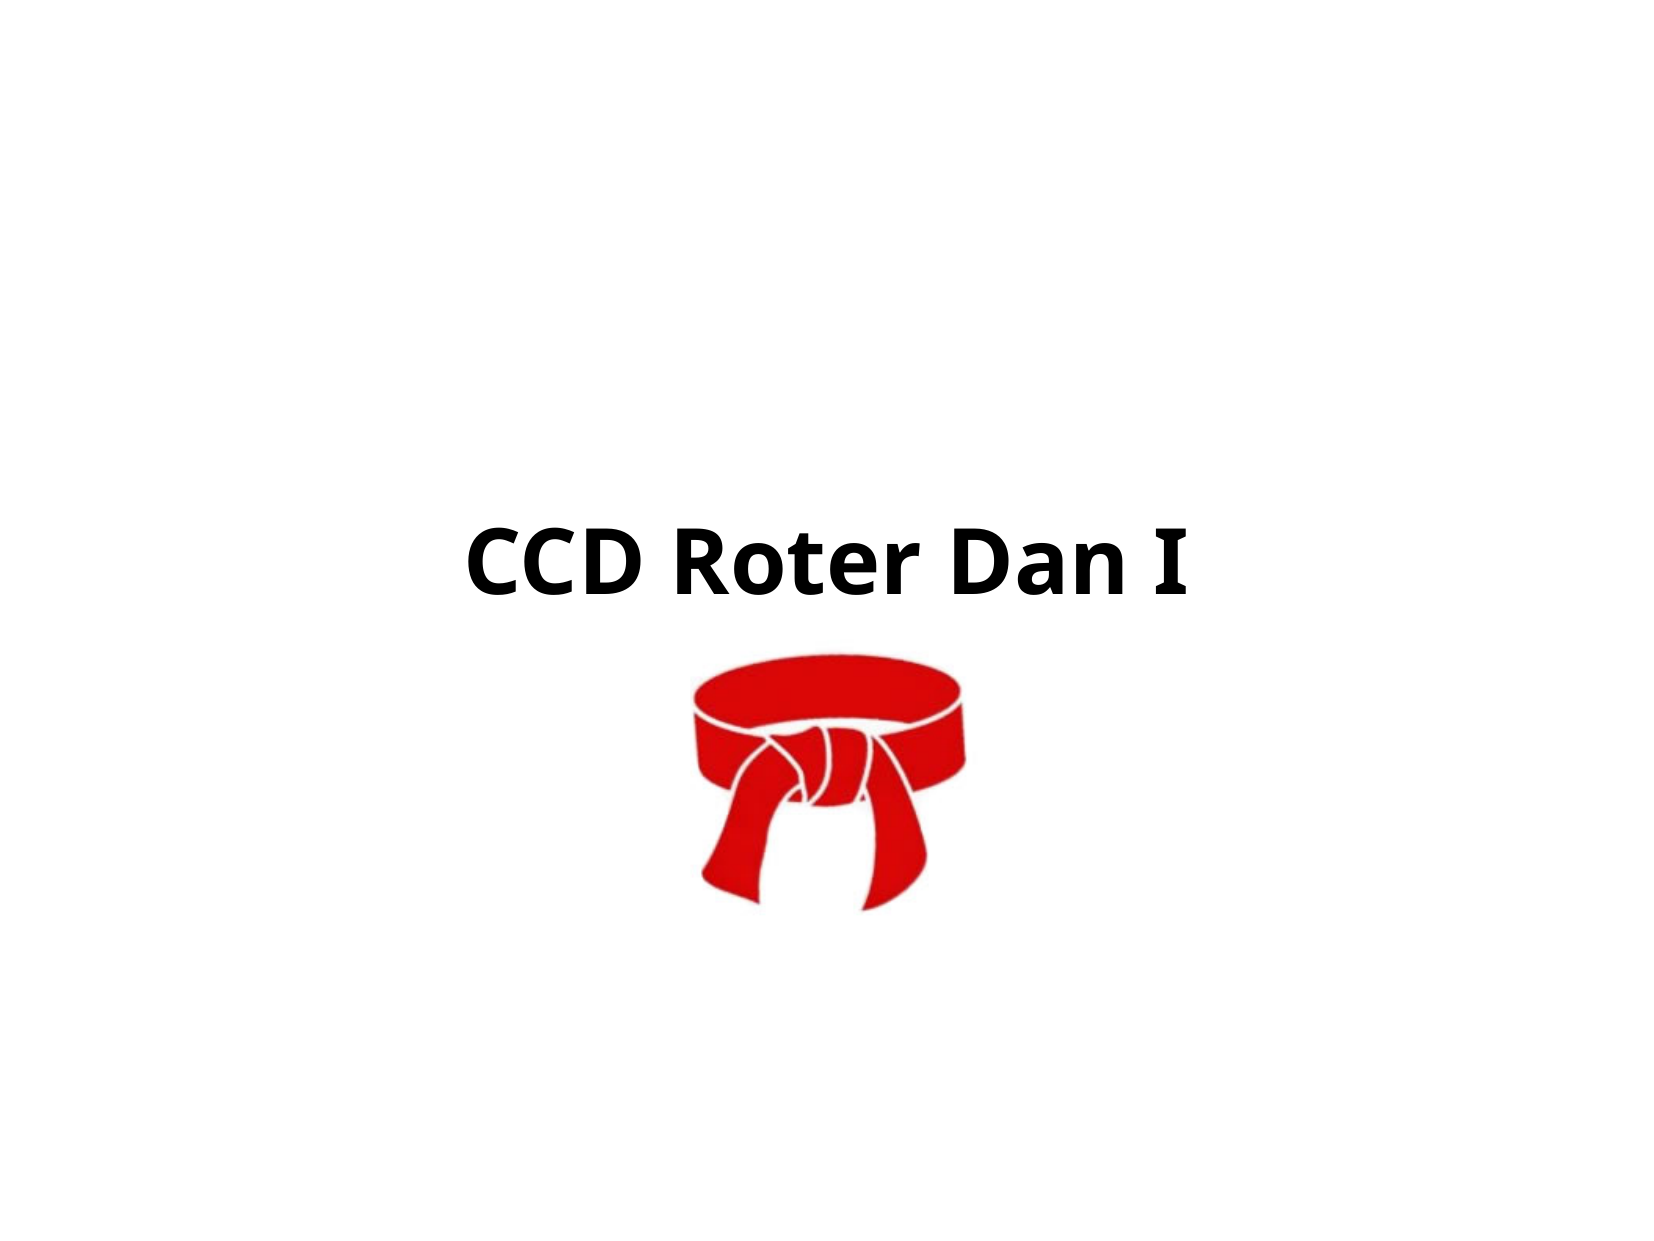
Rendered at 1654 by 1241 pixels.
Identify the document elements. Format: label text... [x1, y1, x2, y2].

subtitle CCD Roter Dan I [82, 492, 1571, 626]
picture [653, 639, 1001, 928]
